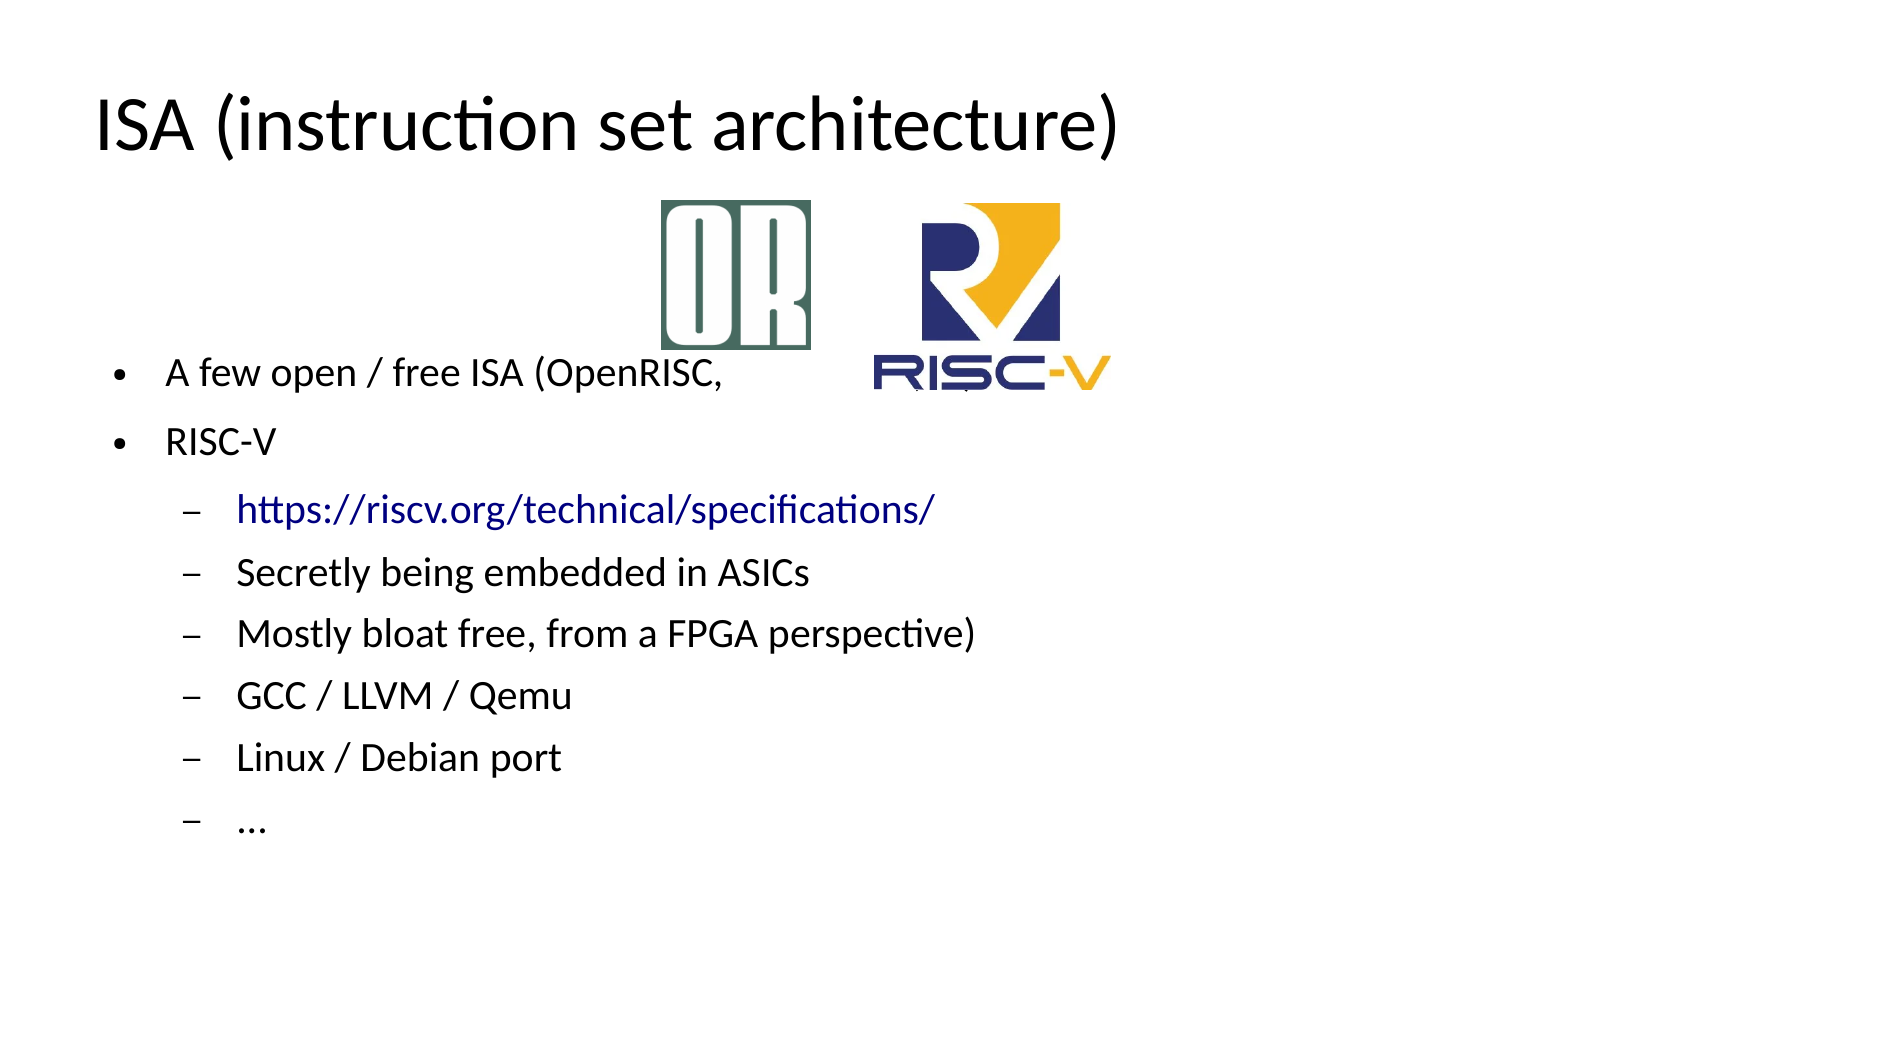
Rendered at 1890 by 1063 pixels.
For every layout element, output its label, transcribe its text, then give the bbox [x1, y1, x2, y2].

list A few open / free ISA (OpenRISC, , …) RISC-V https://riscv.org/technical/specifications/ Secretly being embedded in ASICs Mostly bloat free, from a FPGA perspective) GCC / LLVM / Qemu Linux / Debian port ... [94, 355, 1796, 1063]
picture [661, 200, 811, 351]
picture [874, 203, 1111, 390]
title ISA (instruction set architecture) [94, 42, 1796, 220]
